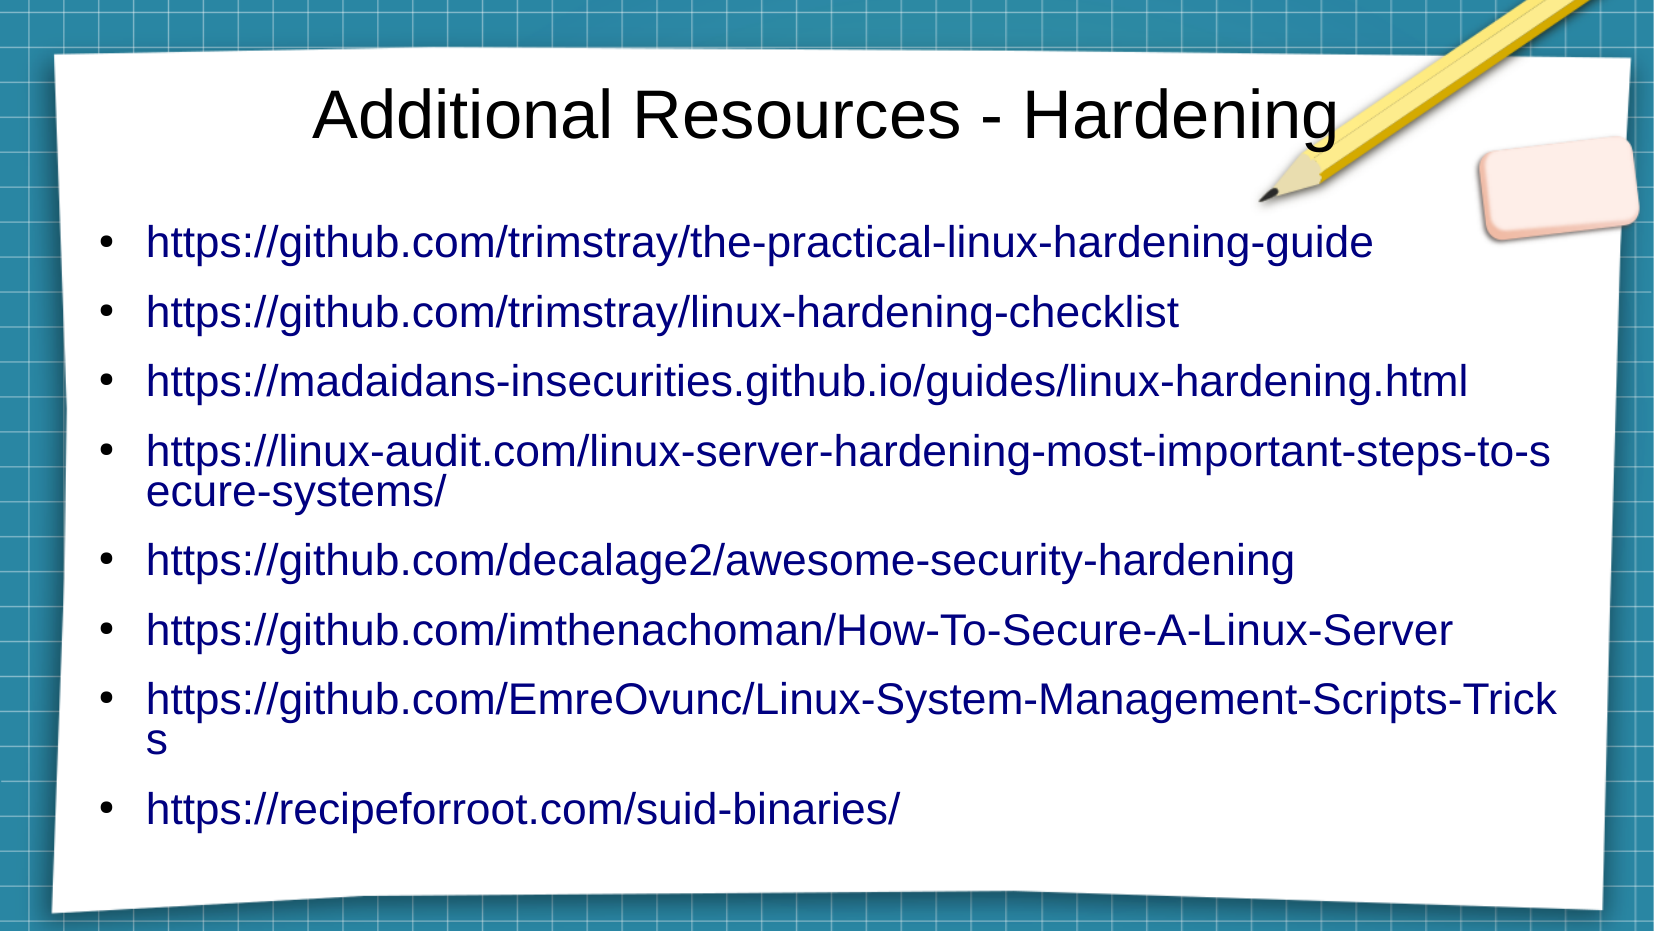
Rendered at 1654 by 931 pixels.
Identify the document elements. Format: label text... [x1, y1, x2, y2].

list https://github.com/trimstray/the-practical-linux-hardening-guide https://github.com/trimstray/linux-hardening-checklist https://madaidans-insecurities.github.io/guides/linux-hardening.html https://linux-audit.com/linux-server-hardening-most-important-steps-to-secure-systems/ https://github.com/decalage2/awesome-security-hardening https://github.com/imthenachoman/How-To-Secure-A-Linux-Server https://github.com/EmreOvunc/Linux-System-Management-Scripts-Tricks https://recipeforroot.com/suid-binaries/ [82, 217, 1571, 758]
picture [0, 0, 1654, 931]
title Additional Resources - Hardening [82, 37, 1571, 193]
